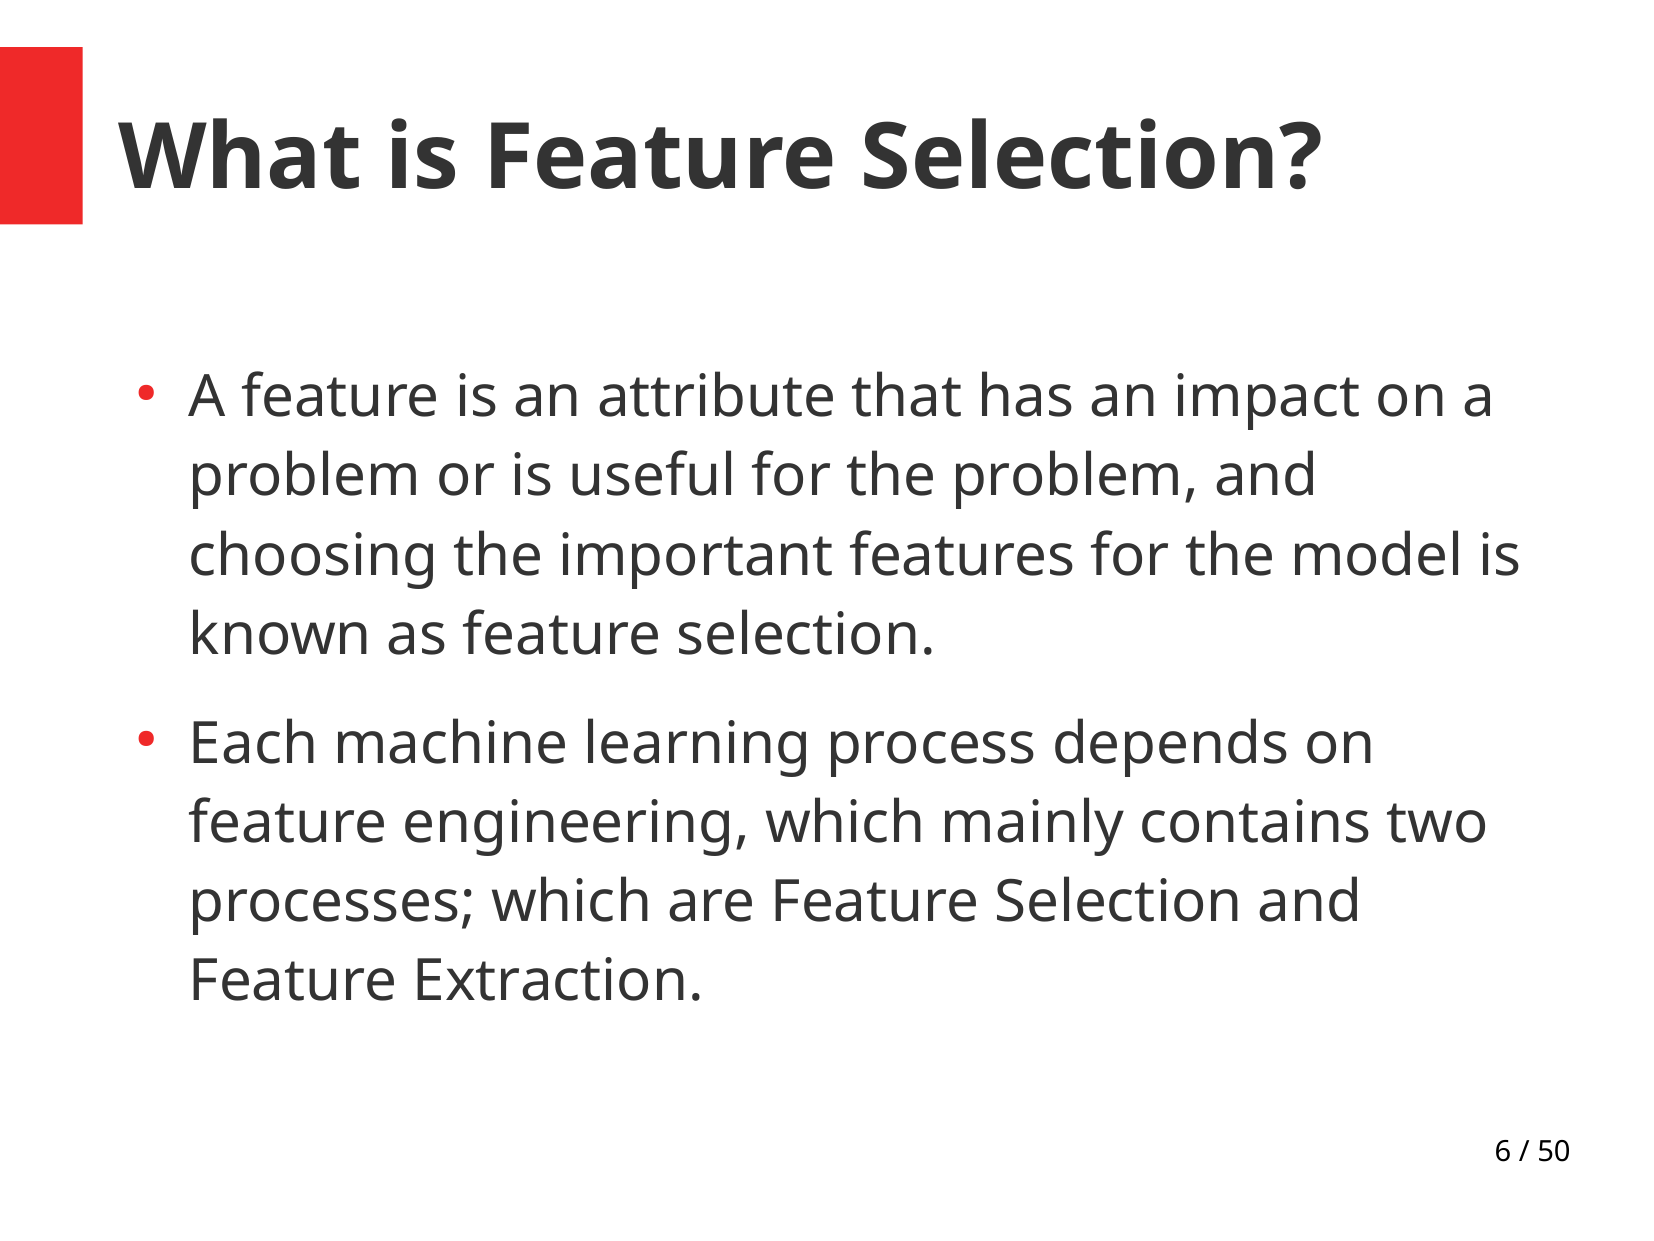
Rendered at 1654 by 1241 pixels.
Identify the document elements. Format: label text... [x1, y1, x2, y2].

title What is Feature Selection? [118, 49, 1571, 257]
list A feature is an attribute that has an impact on a problem or is useful for the problem, and choosing the important features for the model is known as feature selection. Each machine learning process depends on feature engineering, which mainly contains two processes; which are Feature Selection and Feature Extraction. [118, 354, 1536, 1074]
